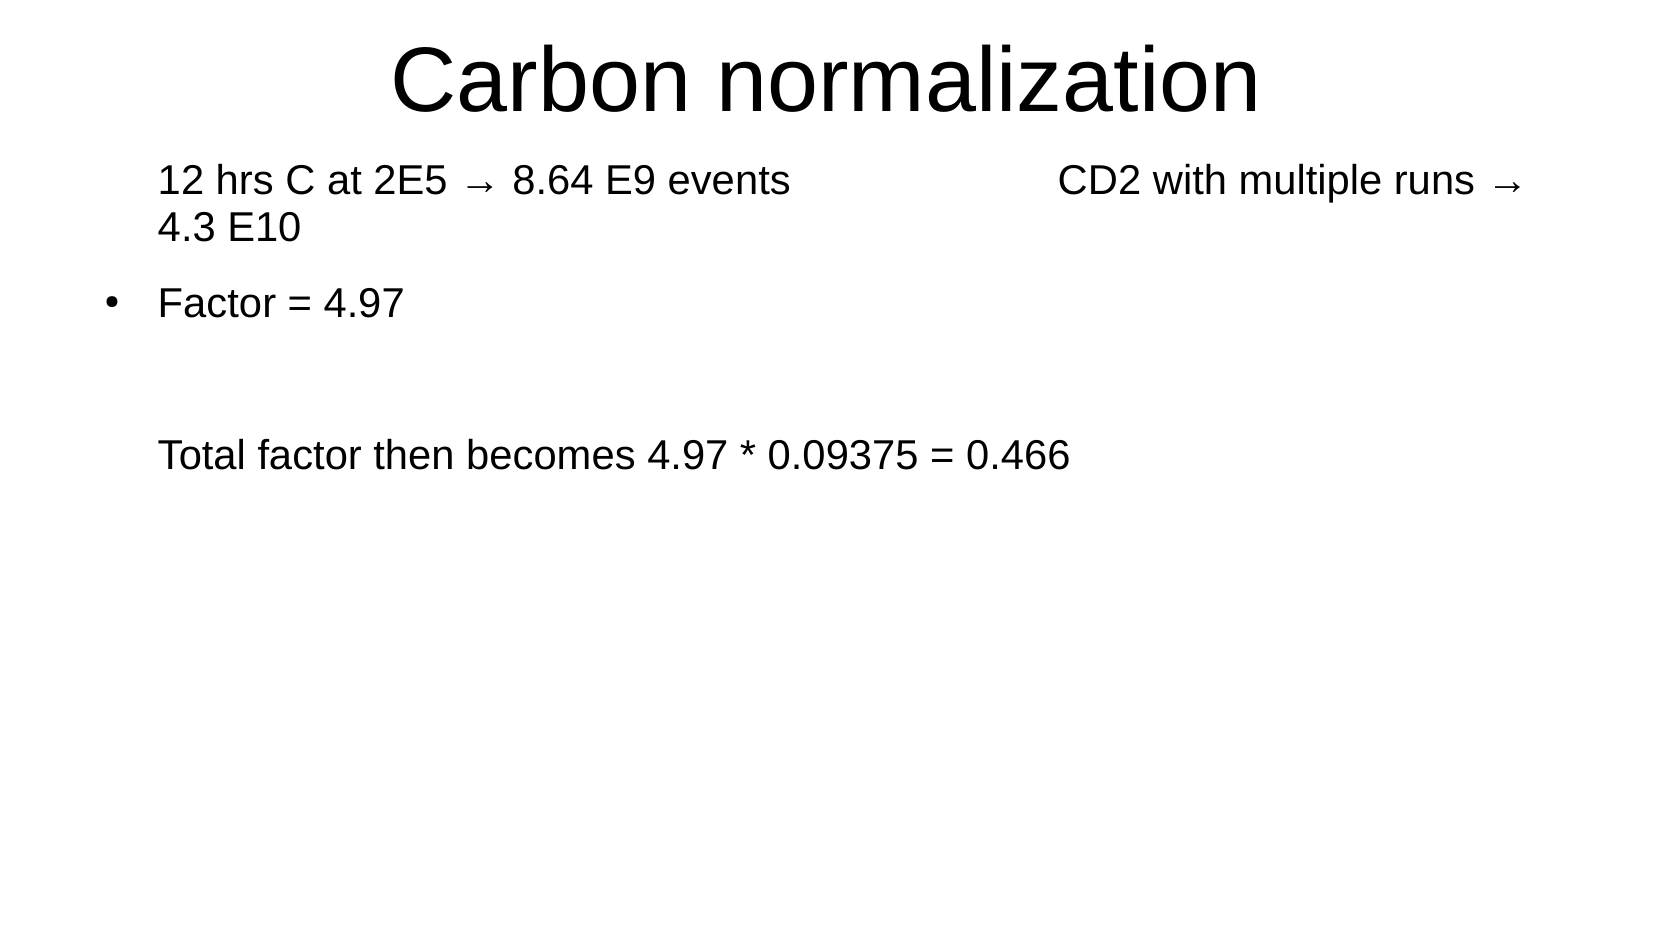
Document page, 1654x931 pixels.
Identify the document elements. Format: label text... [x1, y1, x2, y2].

title Carbon normalization [82, 1, 1571, 157]
list 12 hrs C at 2E5 → 8.64 E9 events CD2 with multiple runs → 4.3 E10 Factor = 4.97 Total factor then becomes 4.97 * 0.09375 = 0.466 [86, 156, 1576, 697]
